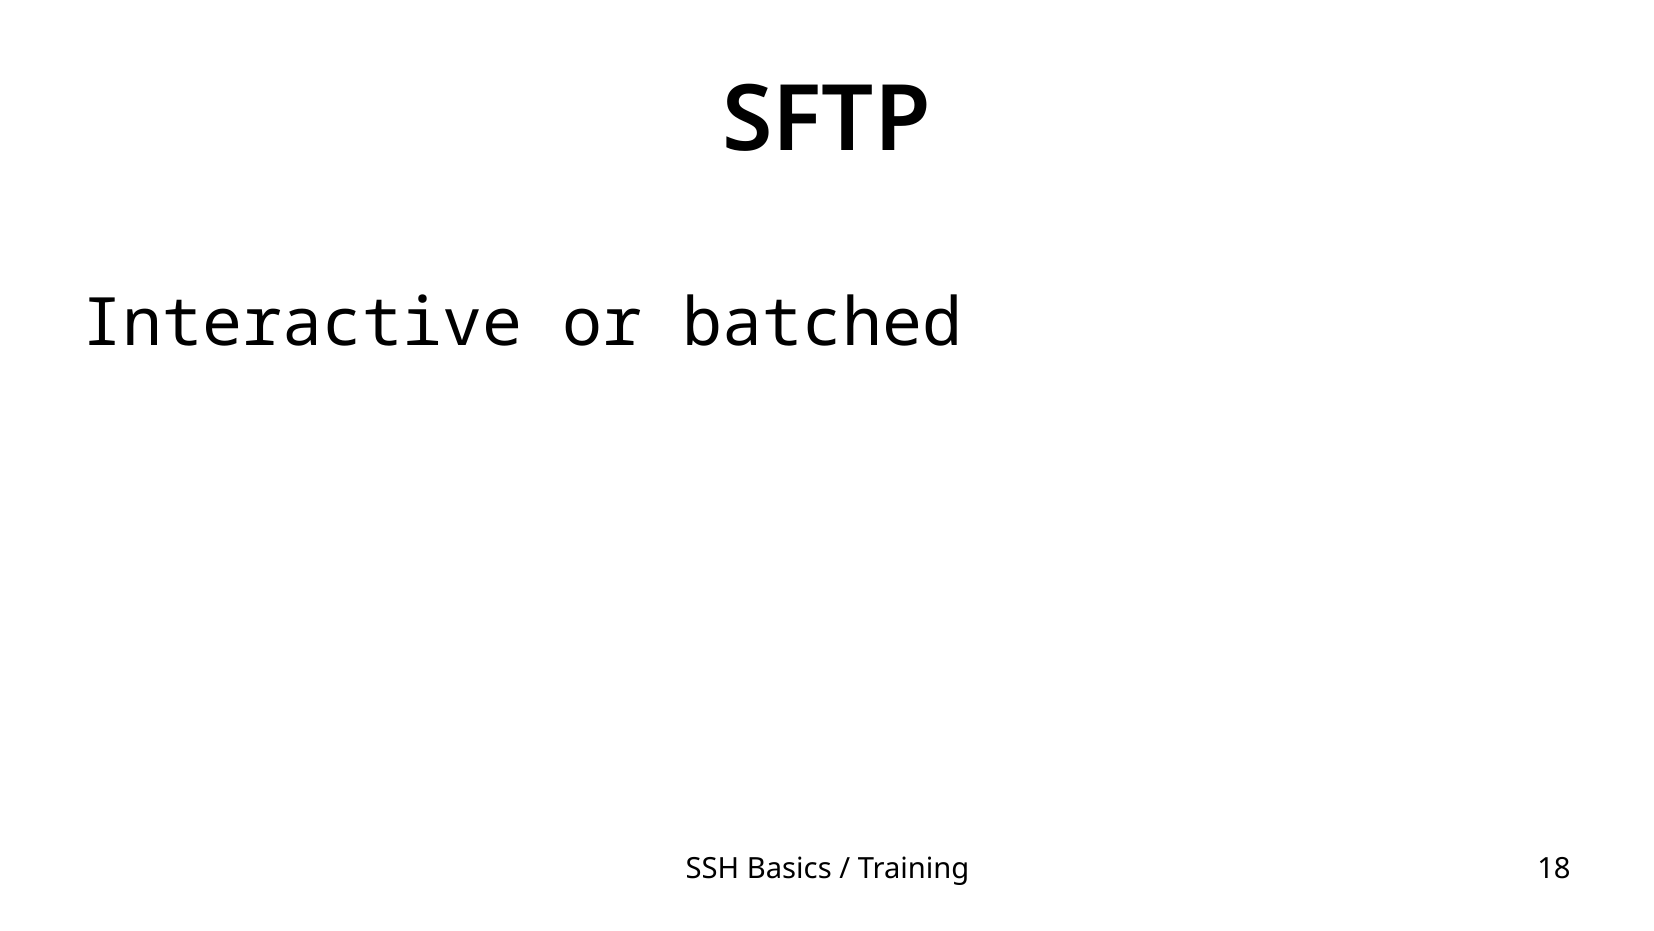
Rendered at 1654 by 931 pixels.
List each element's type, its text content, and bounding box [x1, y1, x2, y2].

subtitle Interactive or batched [82, 274, 1571, 657]
title SFTP [82, 37, 1571, 193]
